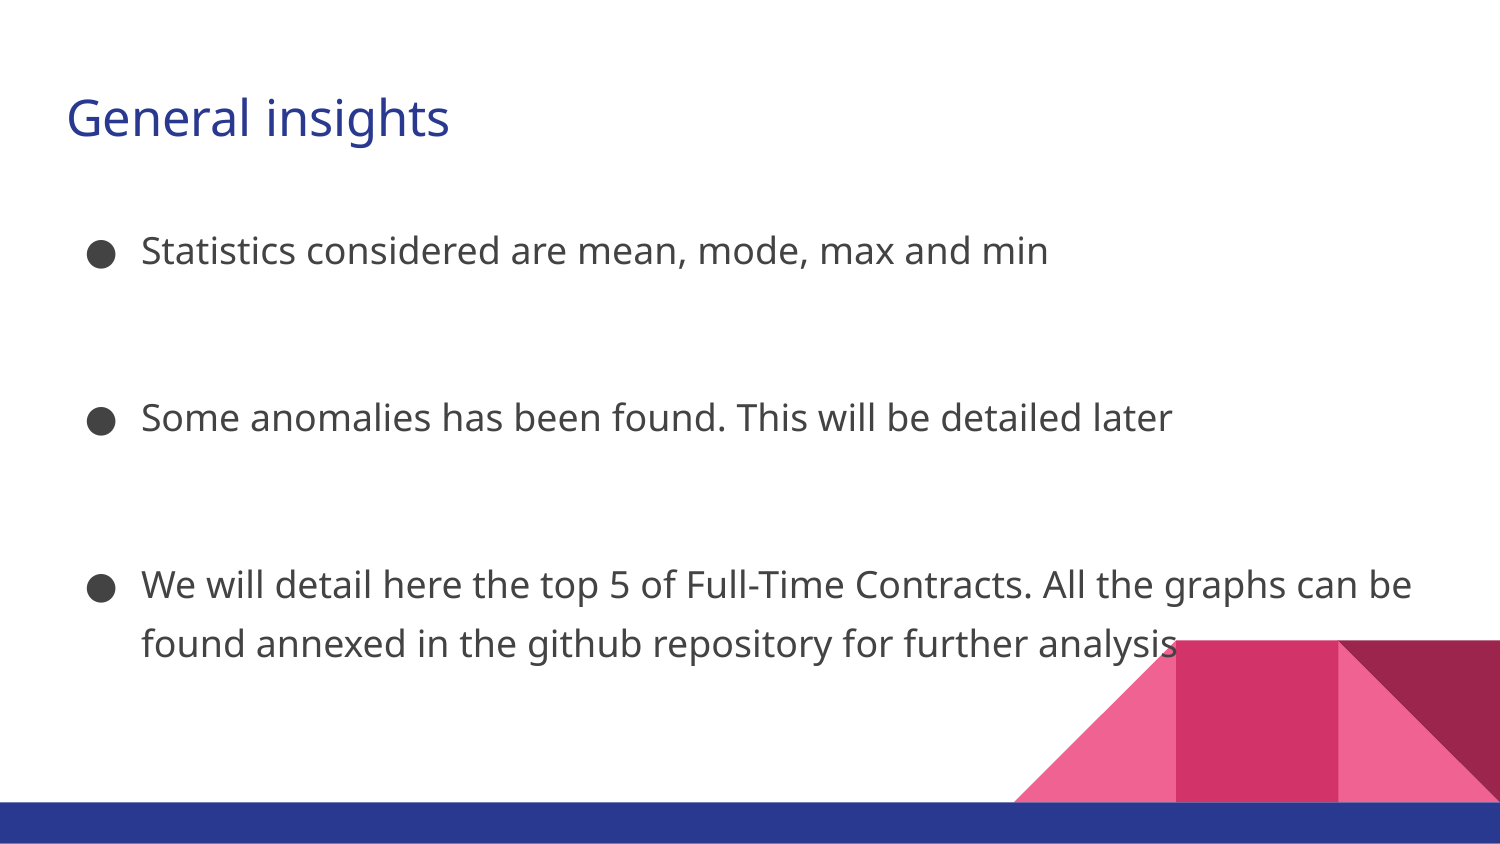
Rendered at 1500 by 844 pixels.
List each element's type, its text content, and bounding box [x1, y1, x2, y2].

title General insights [51, 67, 1449, 167]
list Statistics considered are mean, mode, max and min Some anomalies has been found. This will be detailed later We will detail here the top 5 of Full-Time Contracts. All the graphs can be found annexed in the github repository for further analysis [51, 201, 1449, 750]
